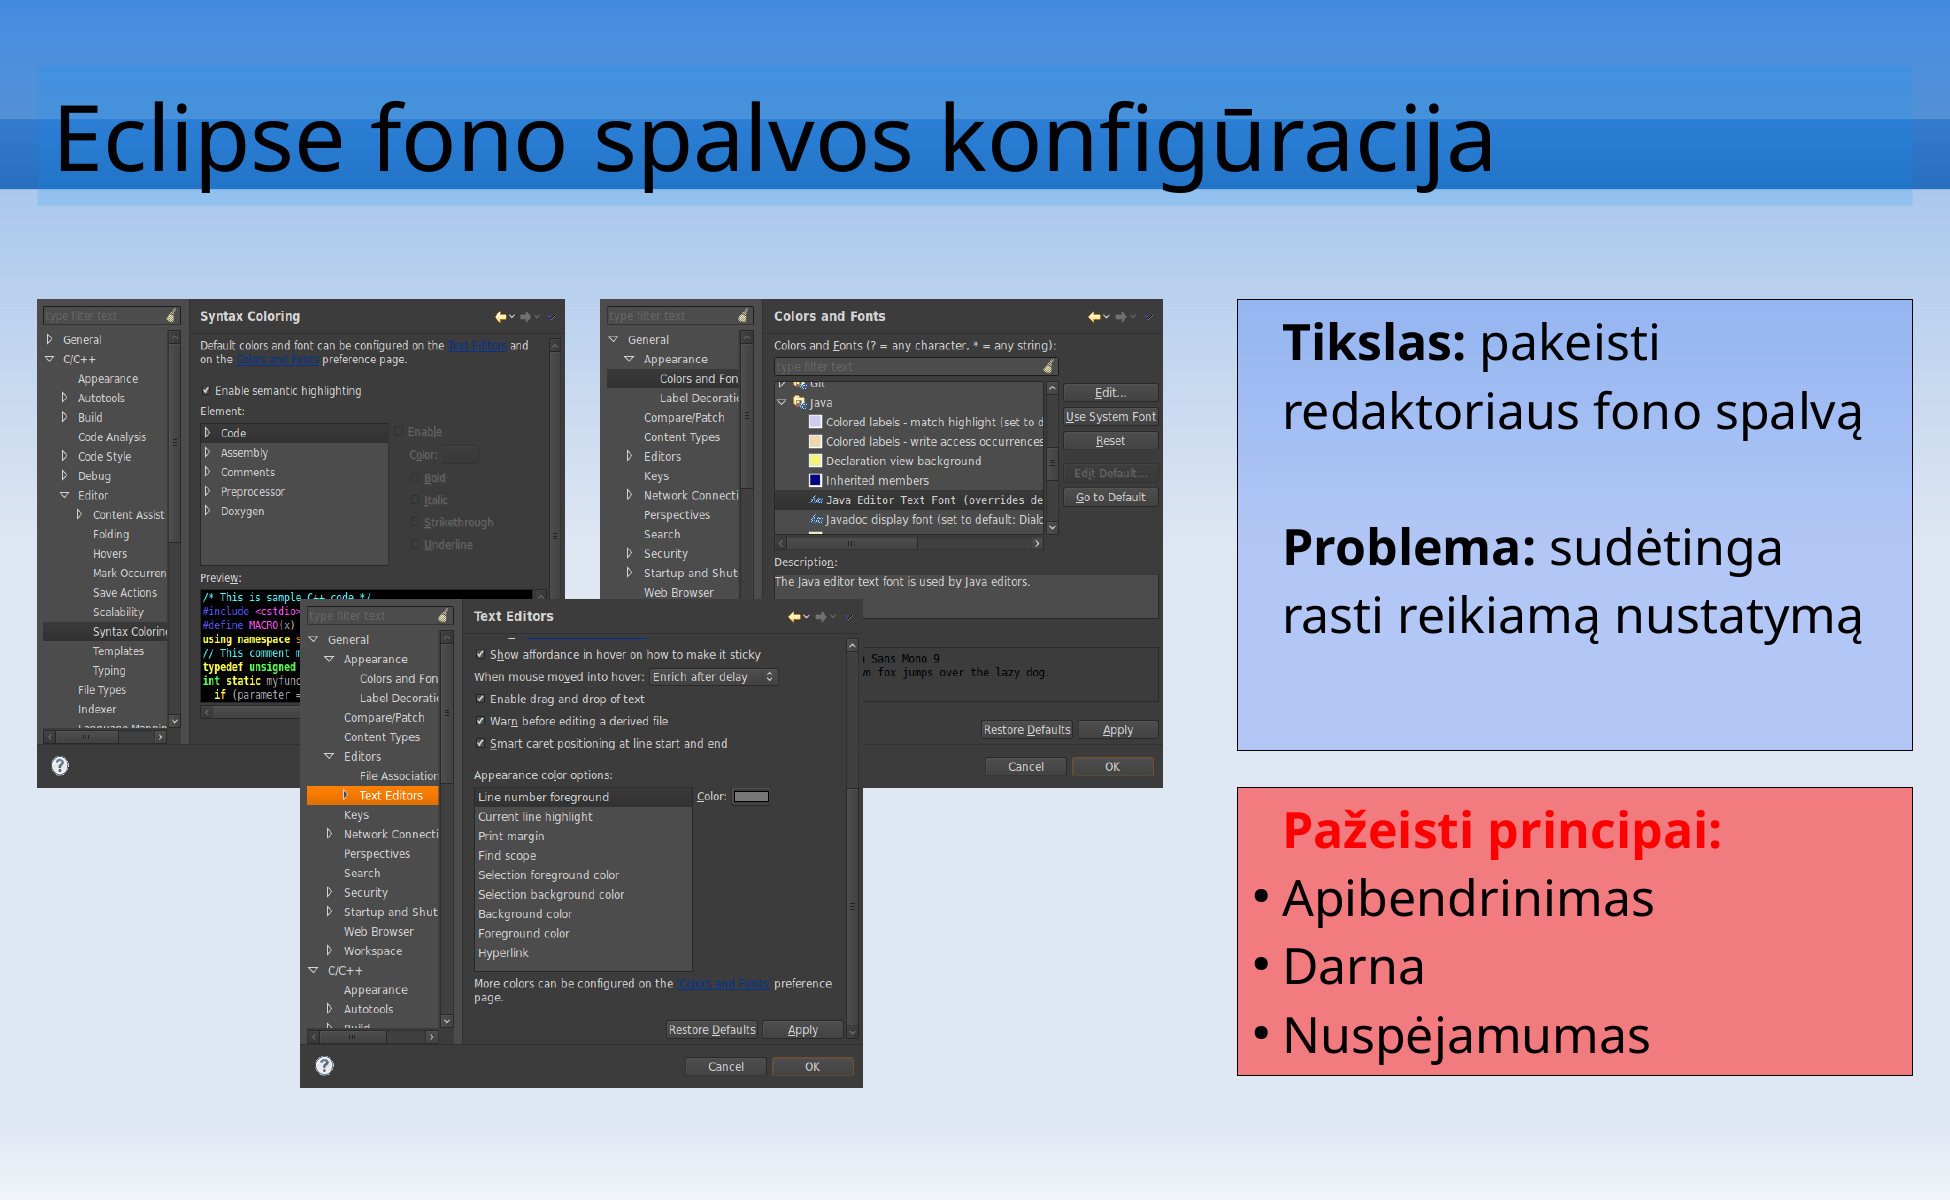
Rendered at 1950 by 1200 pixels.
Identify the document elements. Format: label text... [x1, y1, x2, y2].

text_box Eclipse fono spalvos konfigūracija [37, 65, 1913, 188]
text_box Tikslas: pakeisti redaktoriaus fono spalvą Problema: sudėtinga rasti reikiamą nustatymą [1237, 299, 1913, 751]
text_box Pažeisti principai: Apibendrinimas Darna Nuspėjamumas [1237, 787, 1913, 1051]
picture [0, 0, 1950, 1200]
